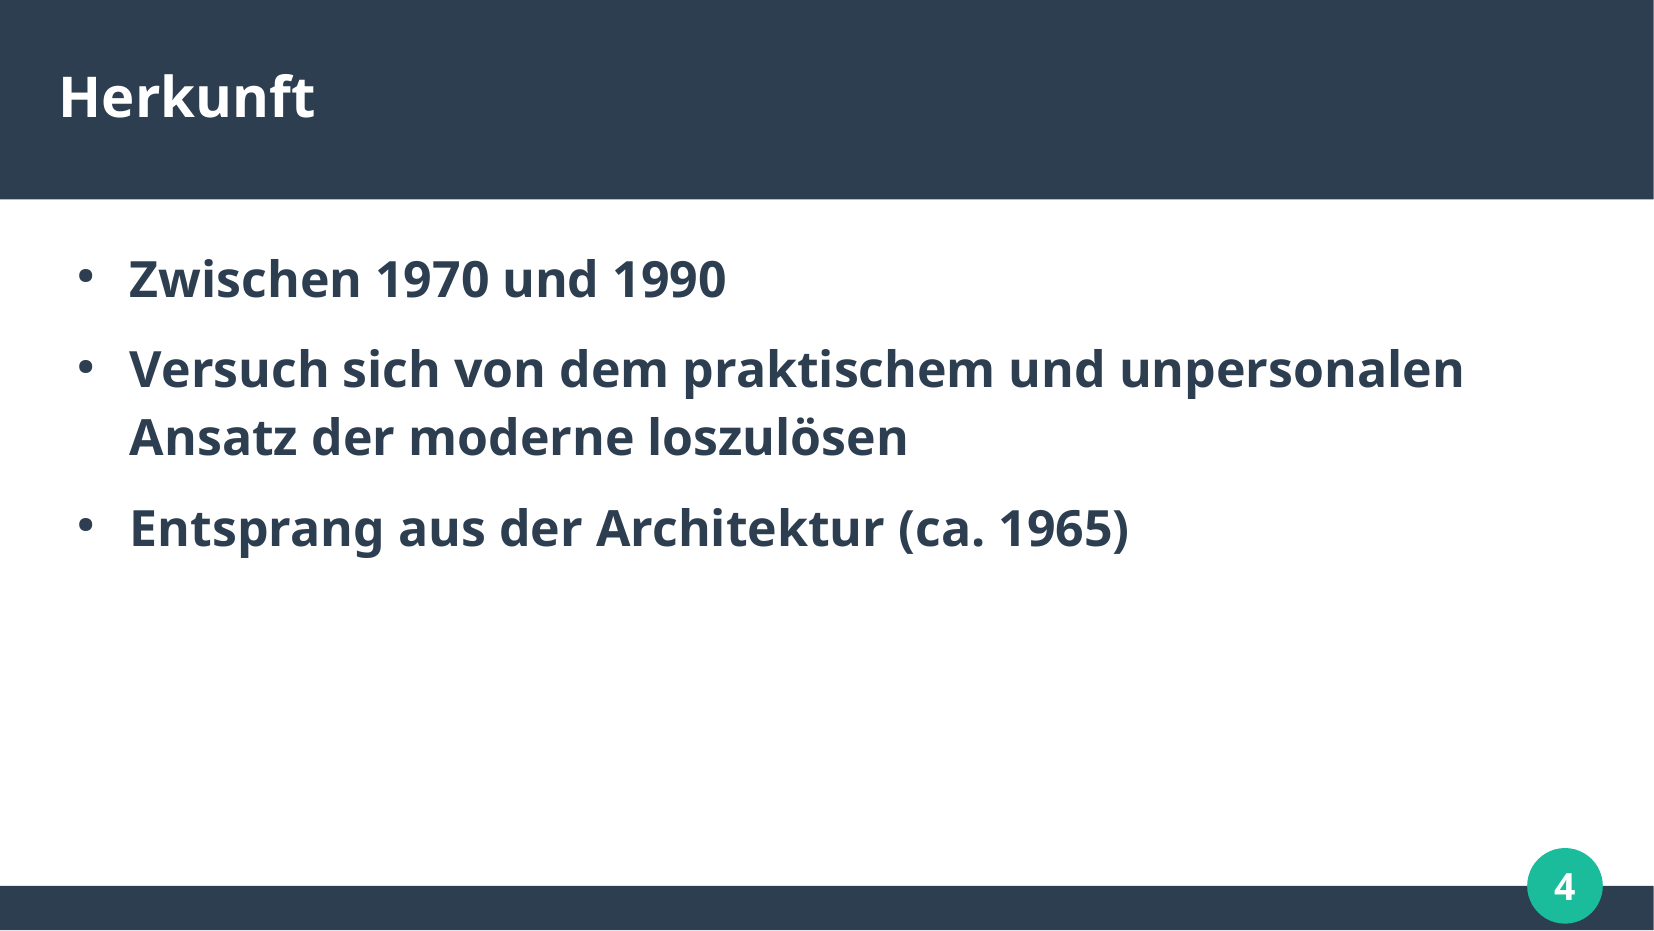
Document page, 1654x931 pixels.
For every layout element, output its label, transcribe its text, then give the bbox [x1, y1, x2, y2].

title Herkunft [59, 37, 1595, 155]
list Zwischen 1970 und 1990 Versuch sich von dem praktischem und unpersonalen Ansatz der moderne loszulösen Entsprang aus der Architektur (ca. 1965) [59, 243, 1595, 864]
